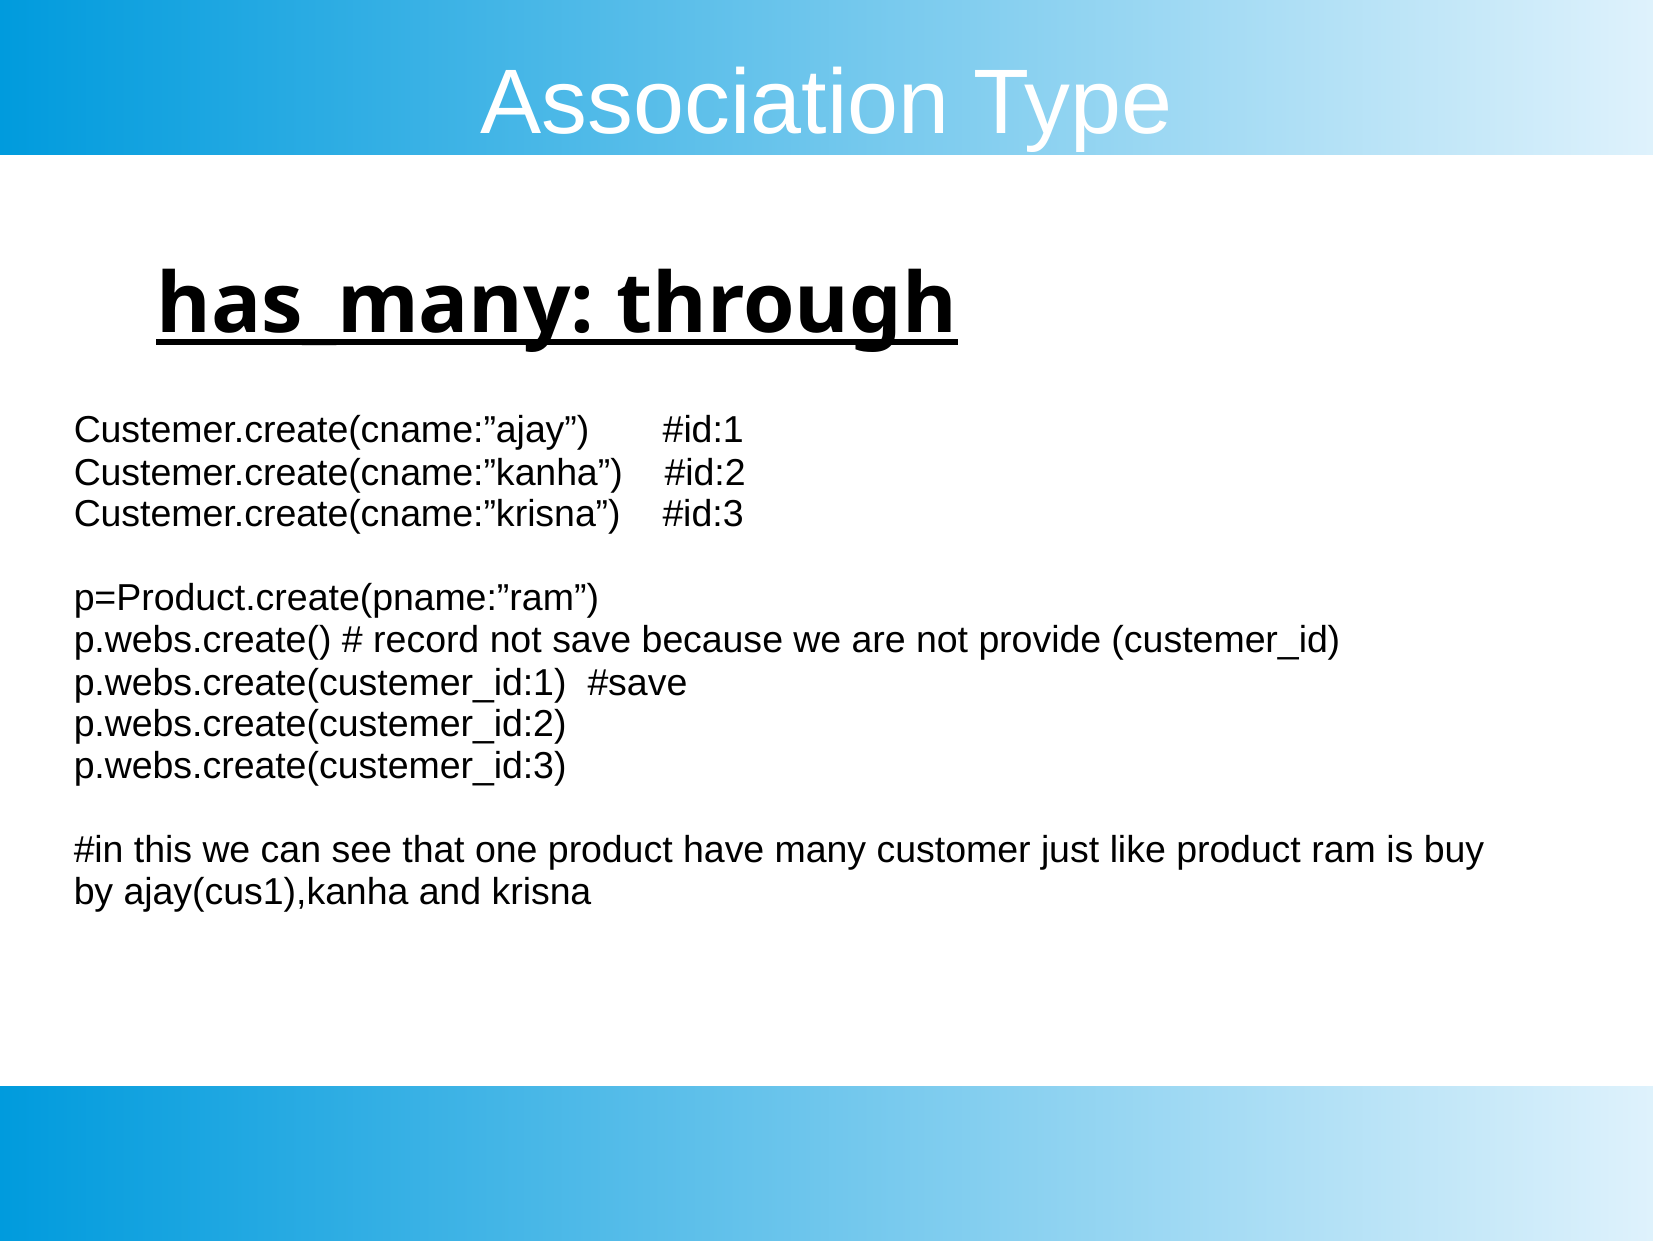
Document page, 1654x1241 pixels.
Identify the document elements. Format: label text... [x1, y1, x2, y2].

title Association Type [82, 49, 1571, 155]
text_box has_many: through [141, 236, 903, 362]
text_box Custemer.create(cname:”ajay”) #id:1 Custemer.create(cname:”kanha”) #id:2 Custemer.create(cname:”krisna”) #id:3 p=Product.create(pname:”ram”) p.webs.create() # record not save because we are not provide (custemer_id) p.webs.create(custemer_id:1) #save p.webs.create(custemer_id:2) p.webs.create(custemer_id:3) #in this we can see that one product have many customer just like product ram is buy by ajay(cus1),kanha and krisna [59, 401, 1548, 1005]
